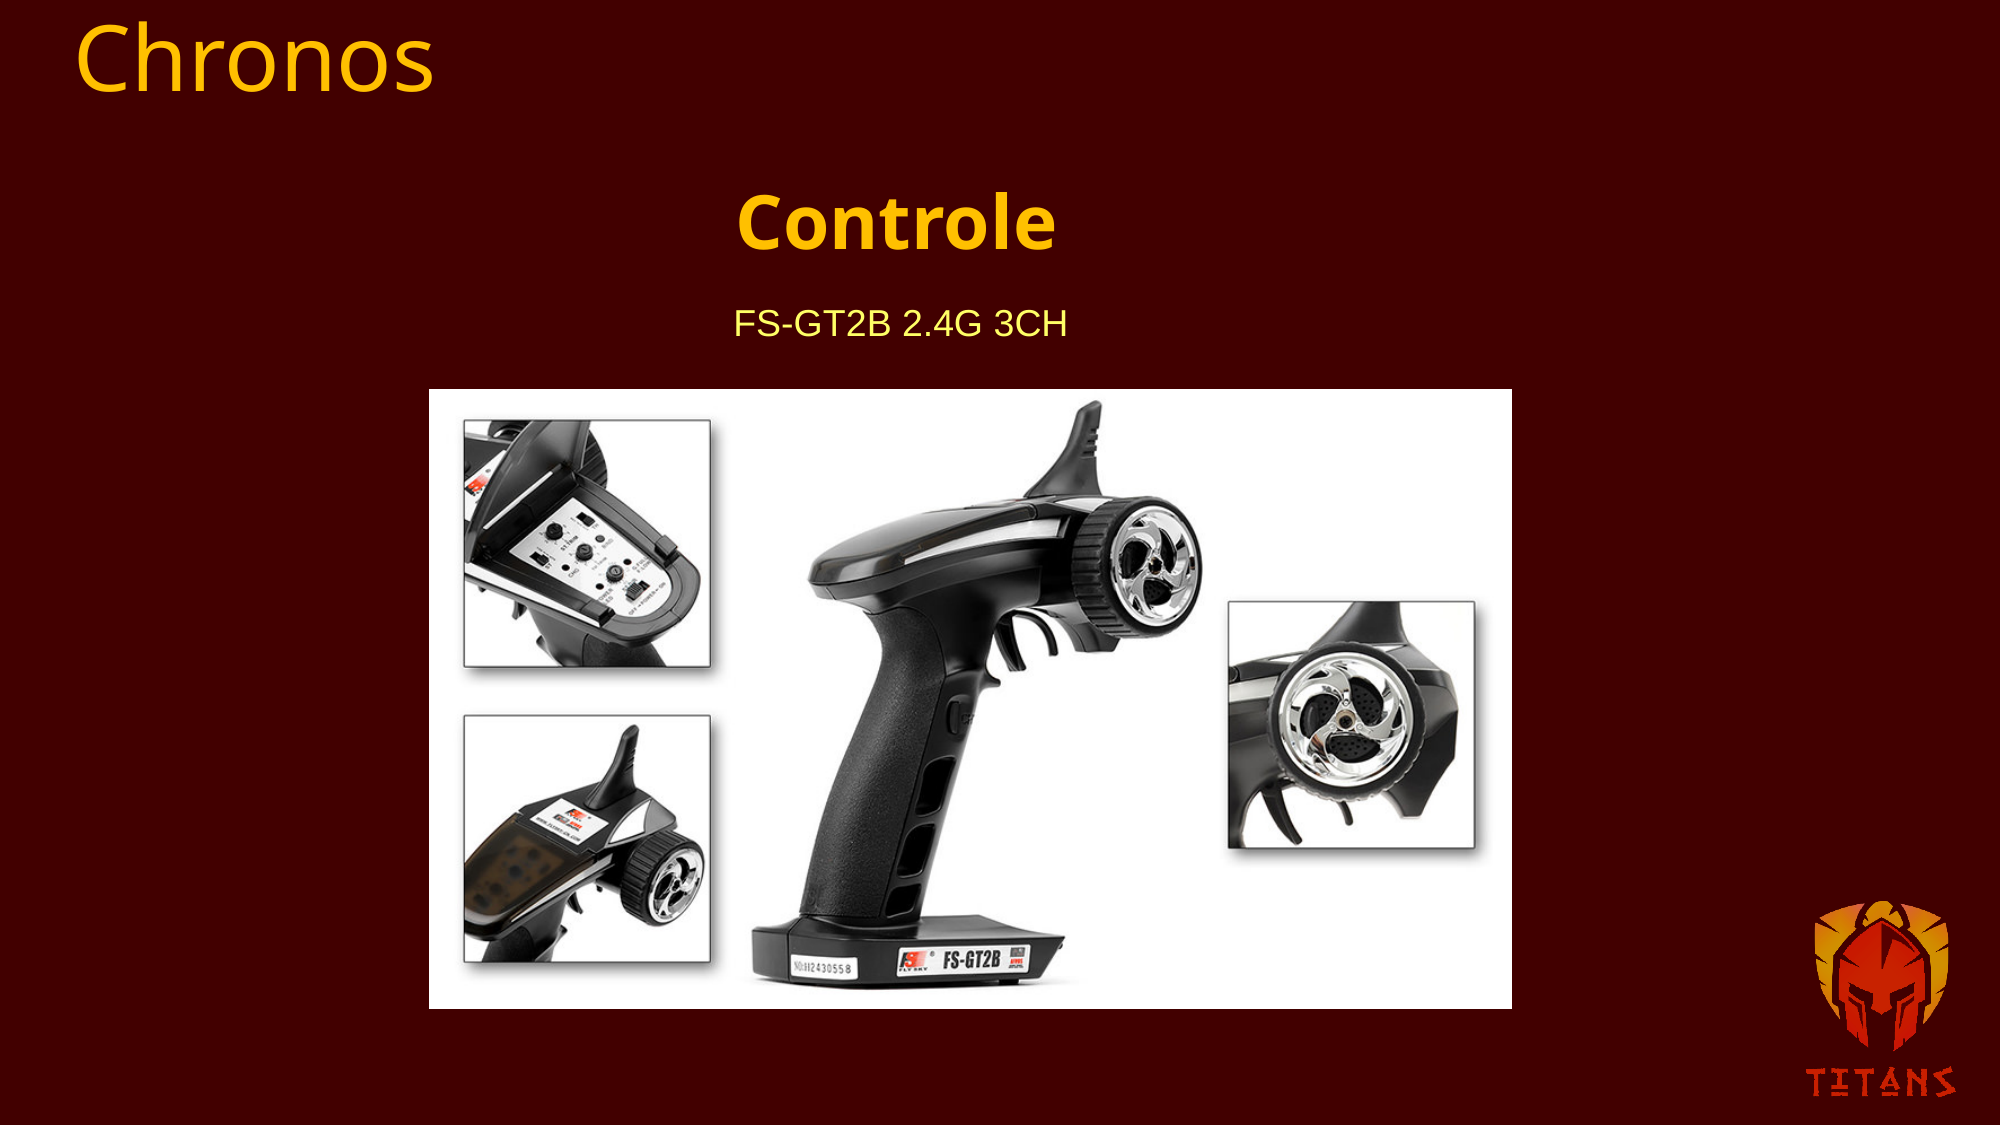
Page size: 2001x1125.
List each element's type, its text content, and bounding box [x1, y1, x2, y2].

picture [1749, 888, 2000, 1125]
list Controle [720, 136, 1567, 272]
text_box FS-GT2B 2.4G 3CH [718, 295, 1359, 353]
picture [429, 389, 1512, 1009]
title Chronos [59, 0, 1784, 171]
